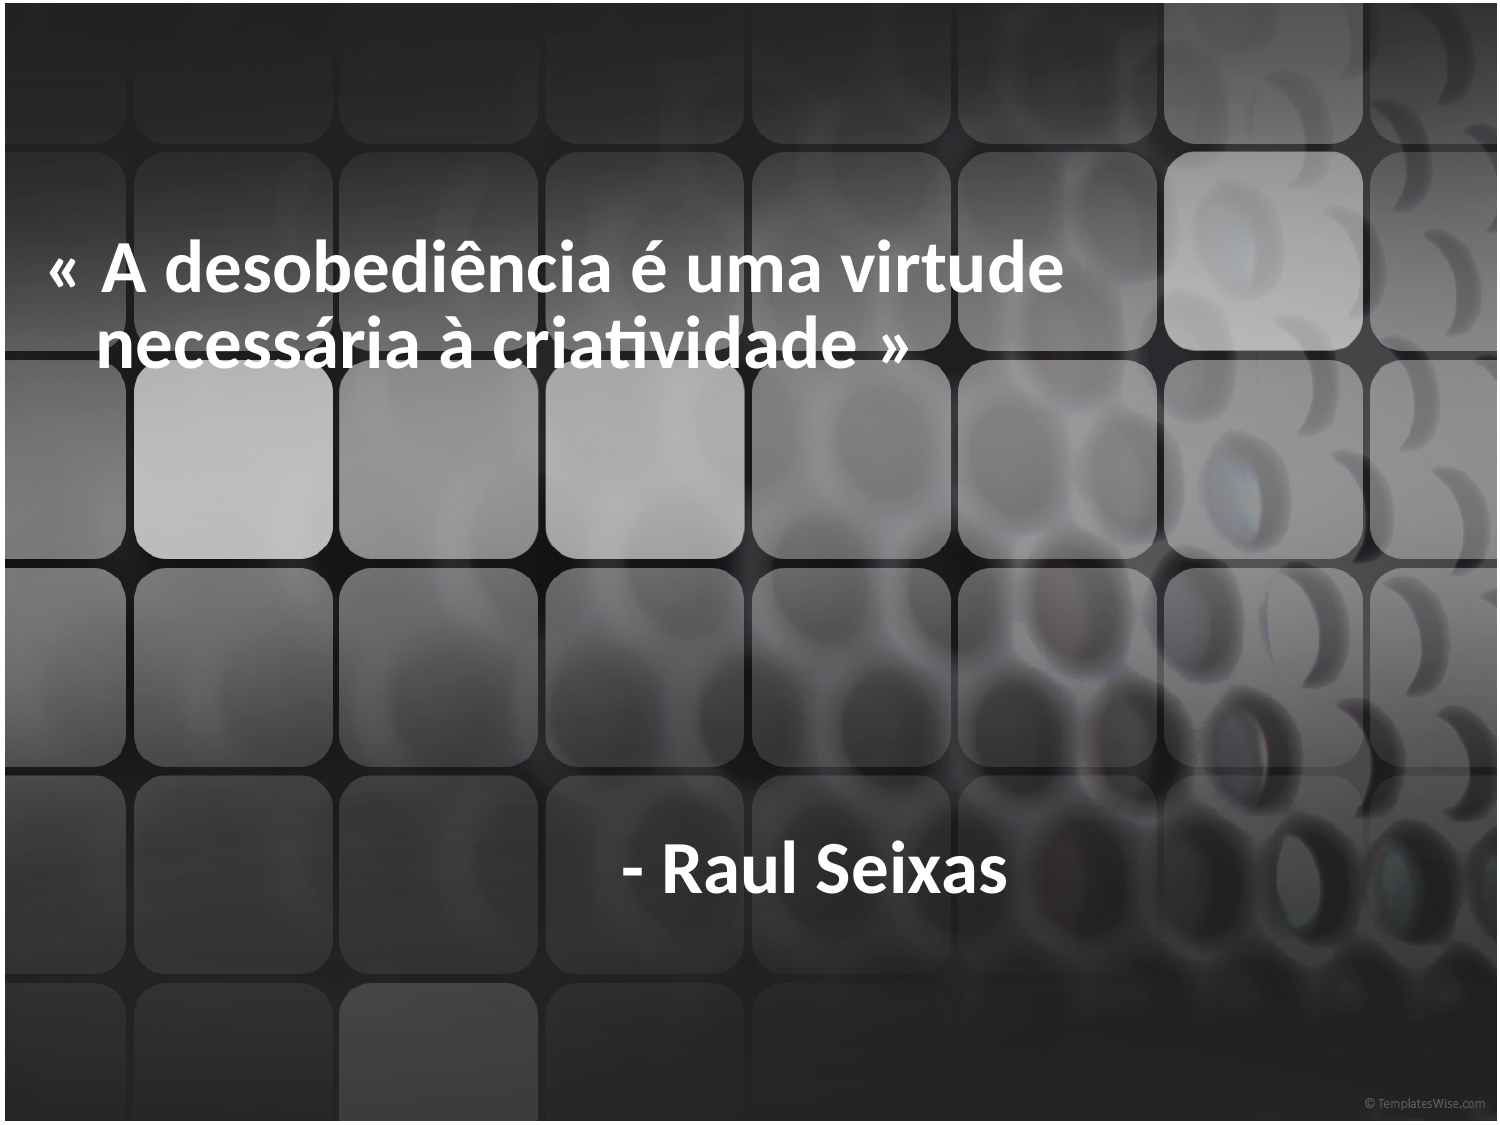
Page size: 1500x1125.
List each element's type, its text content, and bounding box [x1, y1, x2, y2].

picture [0, 0, 1500, 1125]
title « A desobediência é uma virtude necessária à criatividade » - Raul Seixas [29, 153, 1500, 995]
